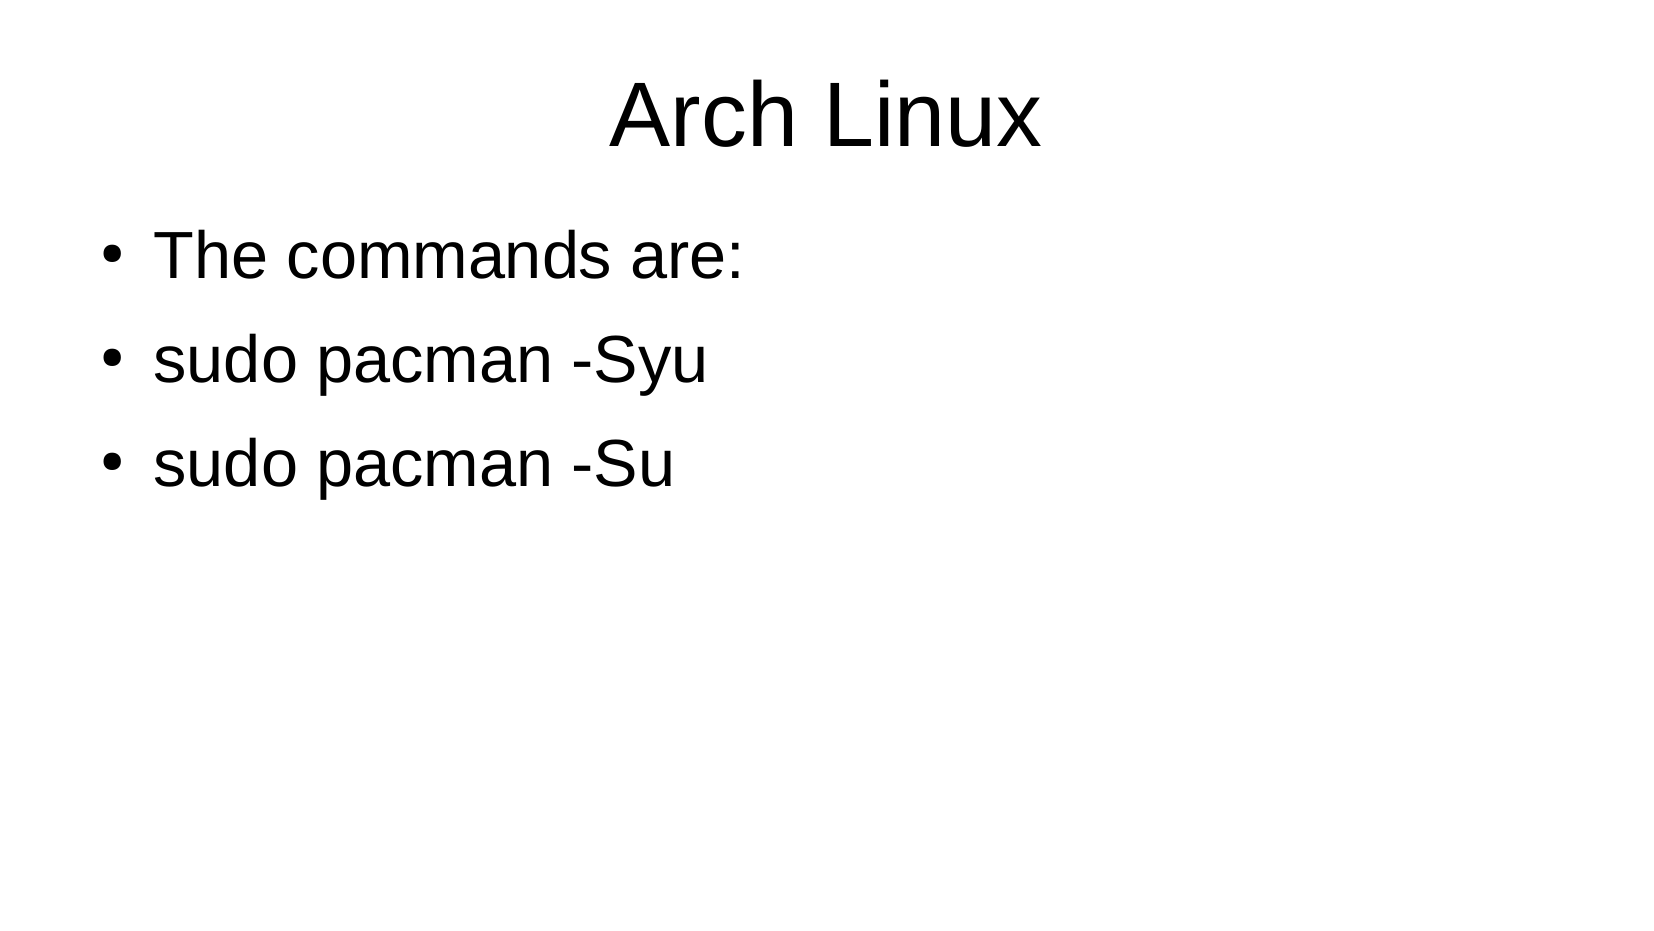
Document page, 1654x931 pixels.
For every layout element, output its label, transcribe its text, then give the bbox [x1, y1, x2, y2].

title Arch Linux [82, 37, 1571, 193]
list The commands are: sudo pacman -Syu sudo pacman -Su [82, 217, 1571, 758]
